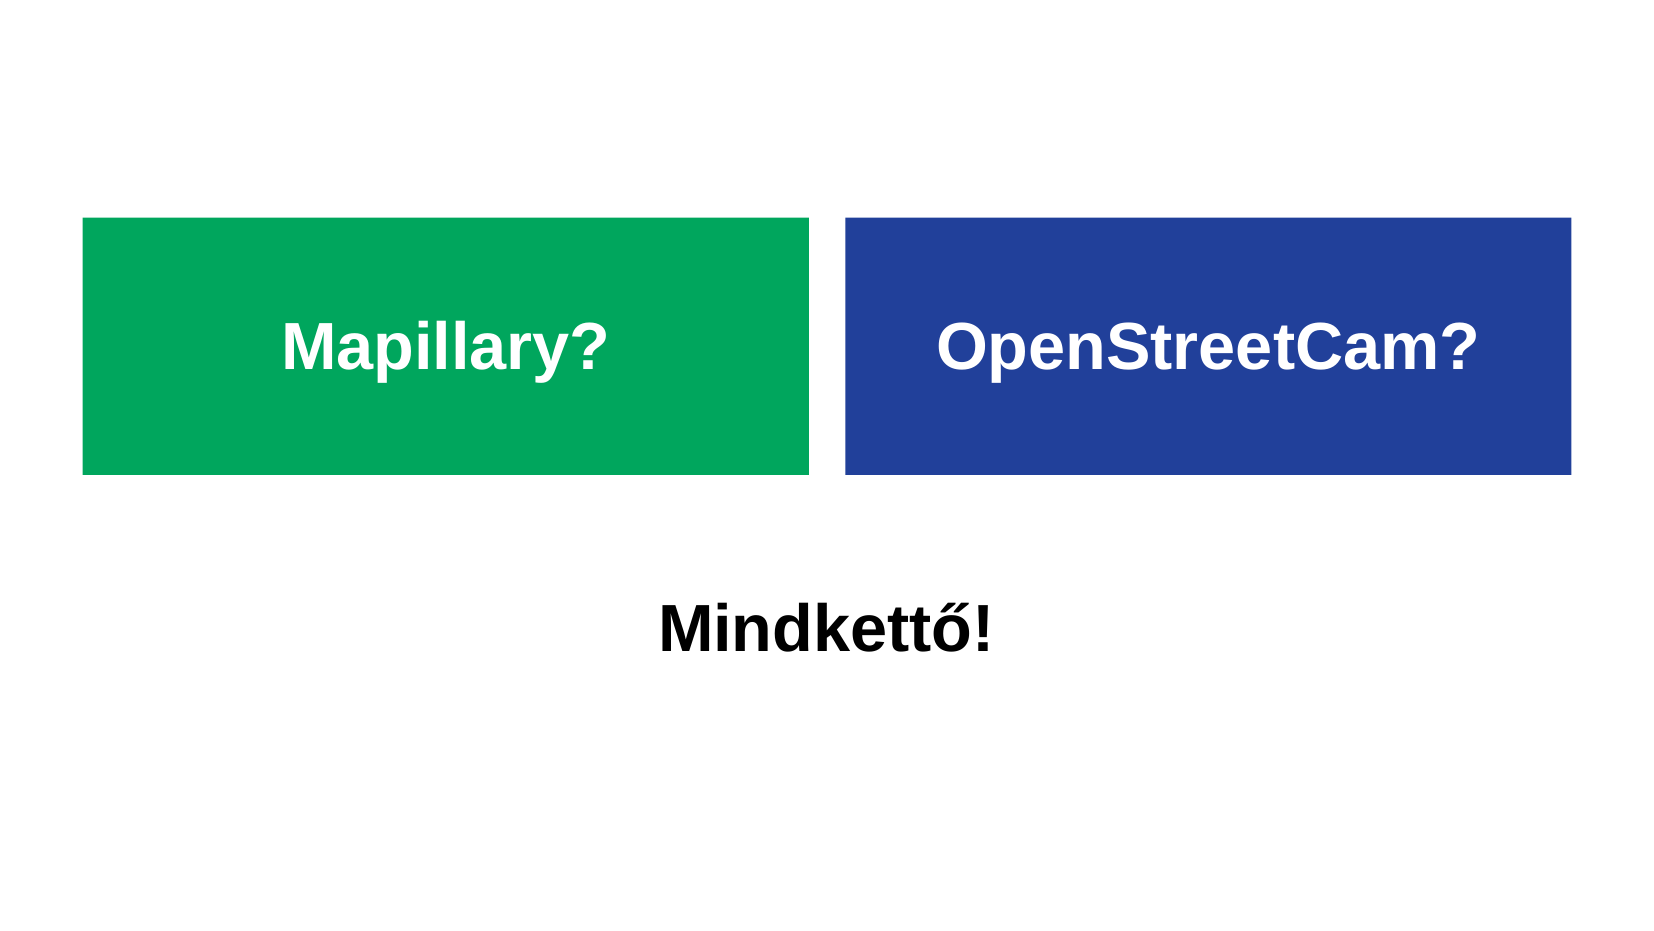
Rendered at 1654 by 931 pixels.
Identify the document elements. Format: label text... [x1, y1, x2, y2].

list Mindkettő! [82, 499, 1571, 757]
list OpenStreetCam? [845, 217, 1572, 475]
list Mapillary? [82, 217, 809, 475]
